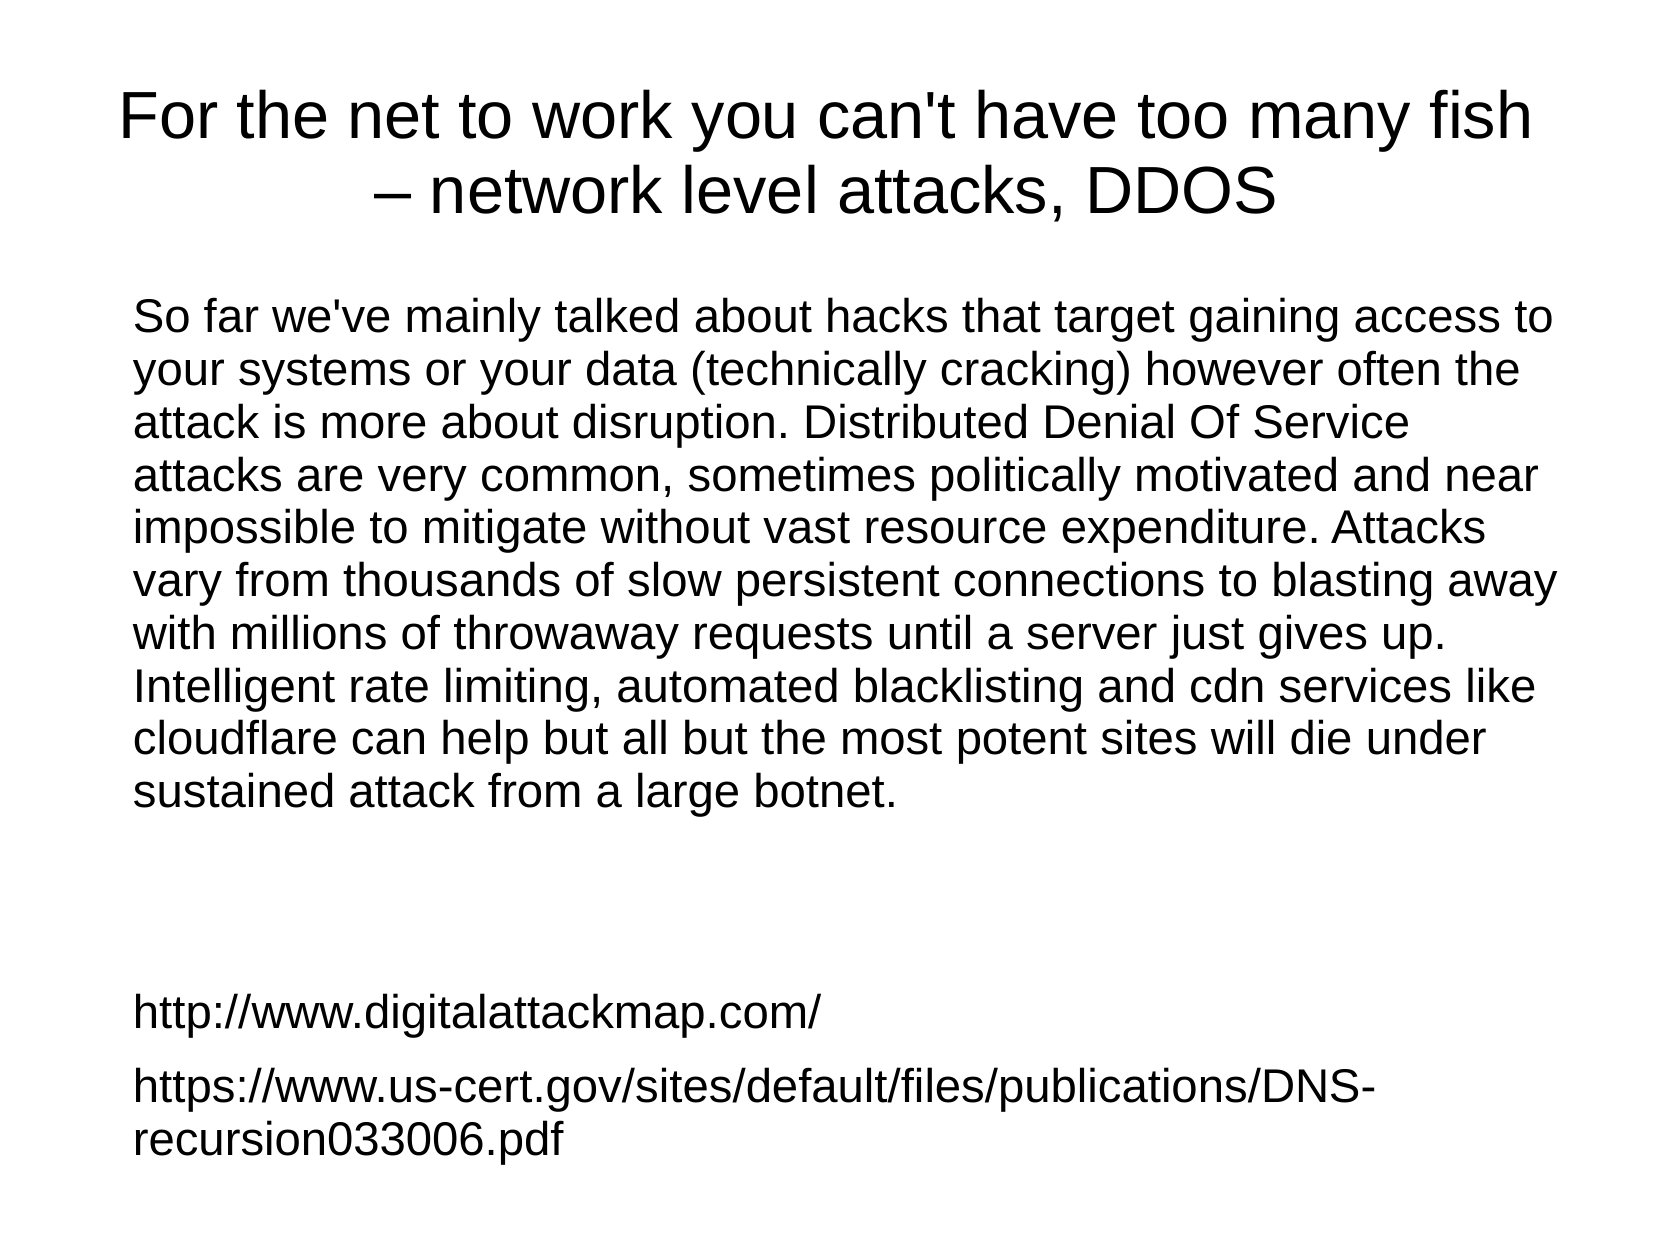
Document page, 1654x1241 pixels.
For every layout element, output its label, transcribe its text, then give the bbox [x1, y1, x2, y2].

title For the net to work you can't have too many fish – network level attacks, DDOS [82, 49, 1571, 257]
list So far we've mainly talked about hacks that target gaining access to your systems or your data (technically cracking) however often the attack is more about disruption. Distributed Denial Of Service attacks are very common, sometimes politically motivated and near impossible to mitigate without vast resource expenditure. Attacks vary from thousands of slow persistent connections to blasting away with millions of throwaway requests until a server just gives up. Intelligent rate limiting, automated blacklisting and cdn services like cloudflare can help but all but the most potent sites will die under sustained attack from a large botnet. http://www.digitalattackmap.com/ https://www.us-cert.gov/sites/default/files/publications/DNS-recursion033006.pdf [82, 290, 1571, 1170]
